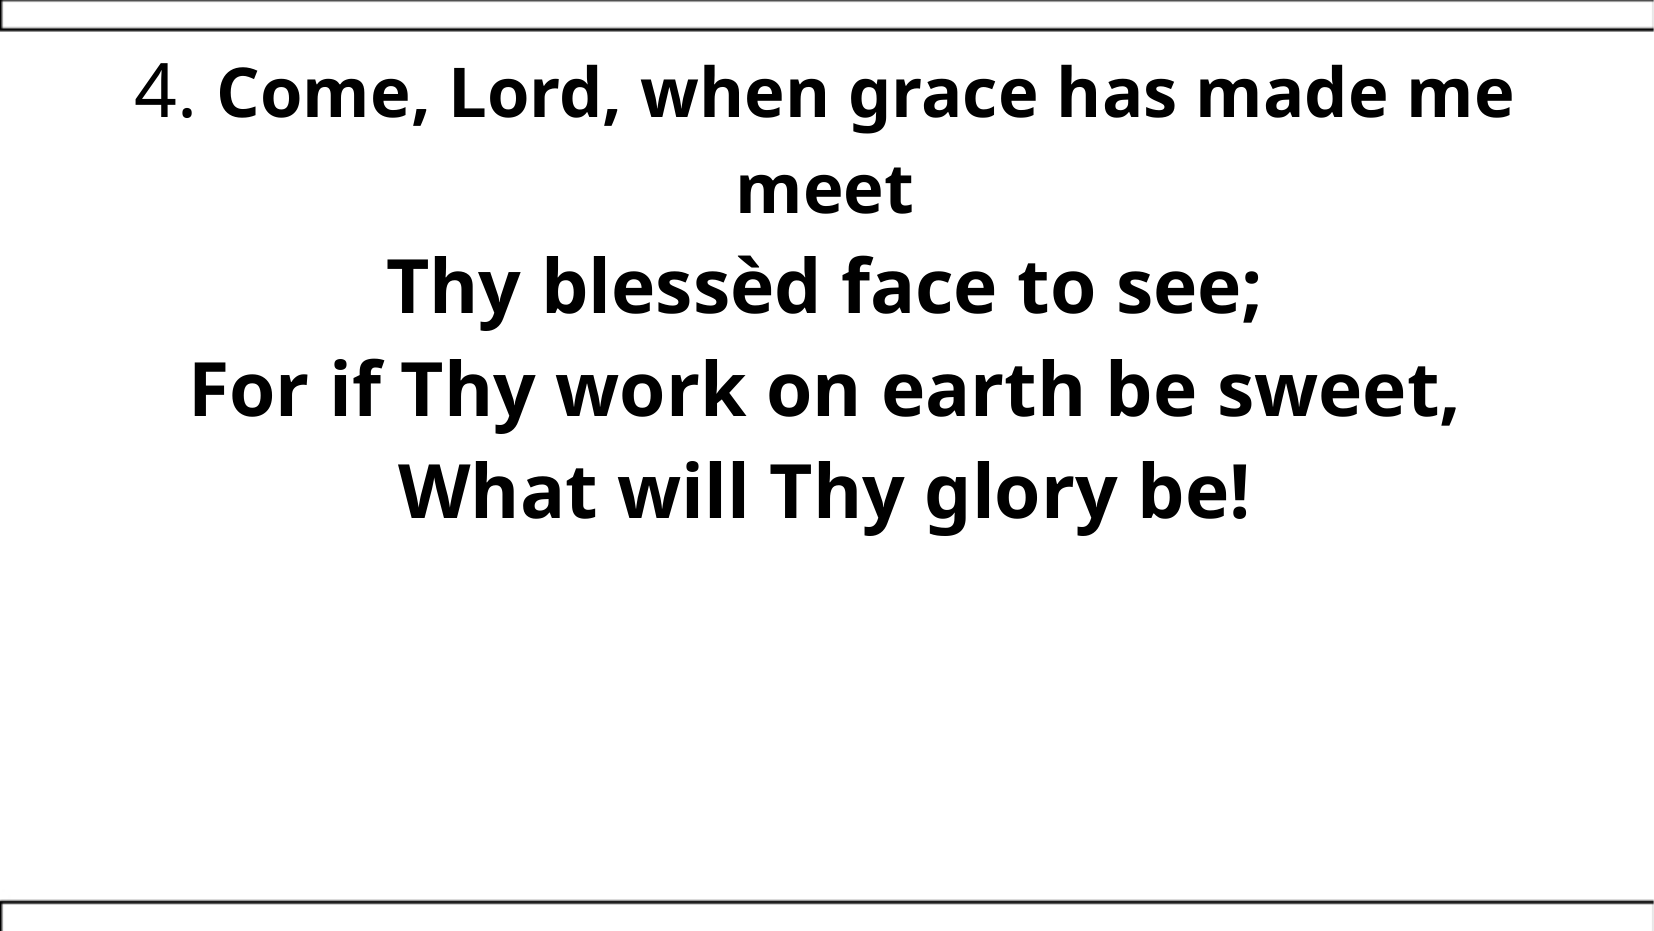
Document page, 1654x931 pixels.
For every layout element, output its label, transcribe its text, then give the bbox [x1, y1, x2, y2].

text_box 4. Come, Lord, when grace has made me meet Thy blessèd face to see; For if Thy work on earth be sweet, What will Thy glory be! [60, 30, 1591, 451]
picture [0, 0, 1654, 931]
